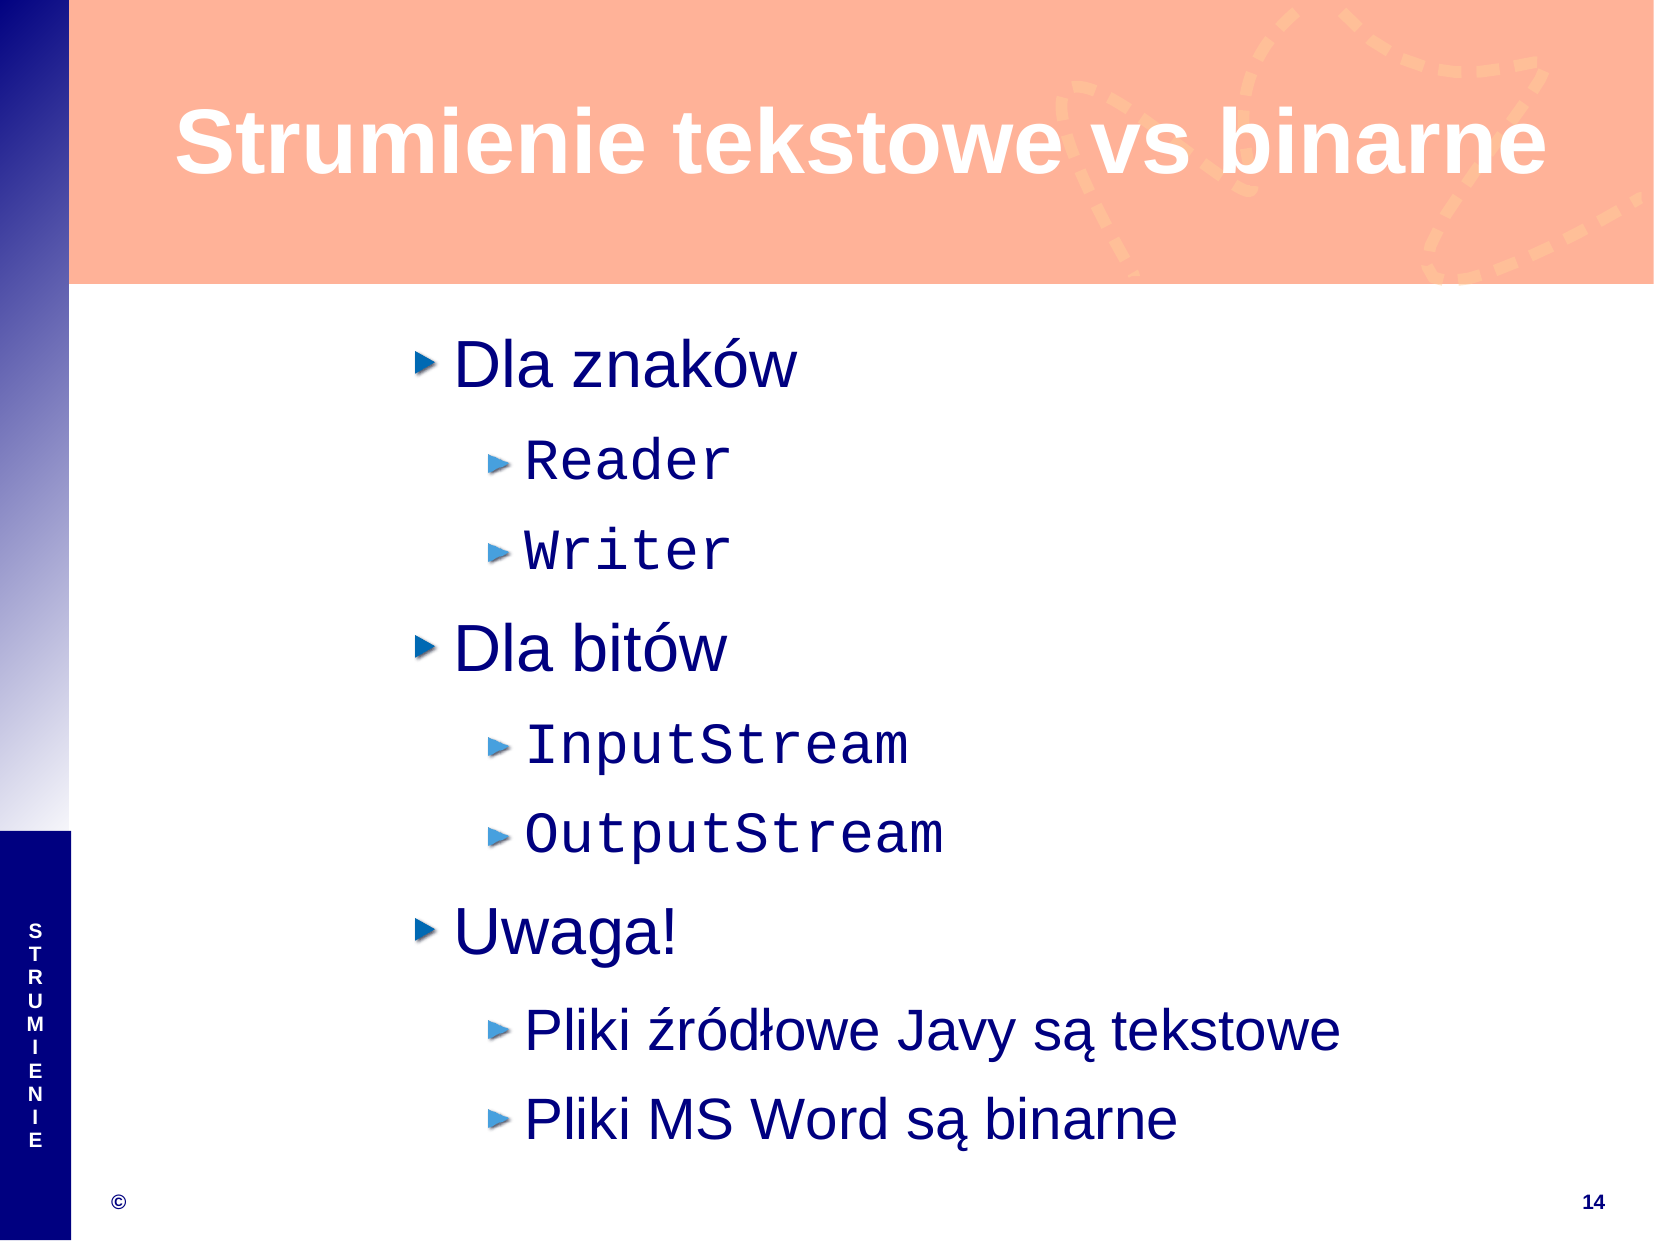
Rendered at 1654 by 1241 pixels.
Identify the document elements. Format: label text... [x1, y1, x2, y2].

list Dla znaków Reader Writer Dla bitów InputStream OutputStream Uwaga! Pliki źródłowe Javy są tekstowe Pliki MS Word są binarne [382, 327, 1343, 1152]
title Strumienie tekstowe vs binarne [70, 37, 1654, 246]
text_box S T R U M I E N I E [0, 830, 71, 1241]
